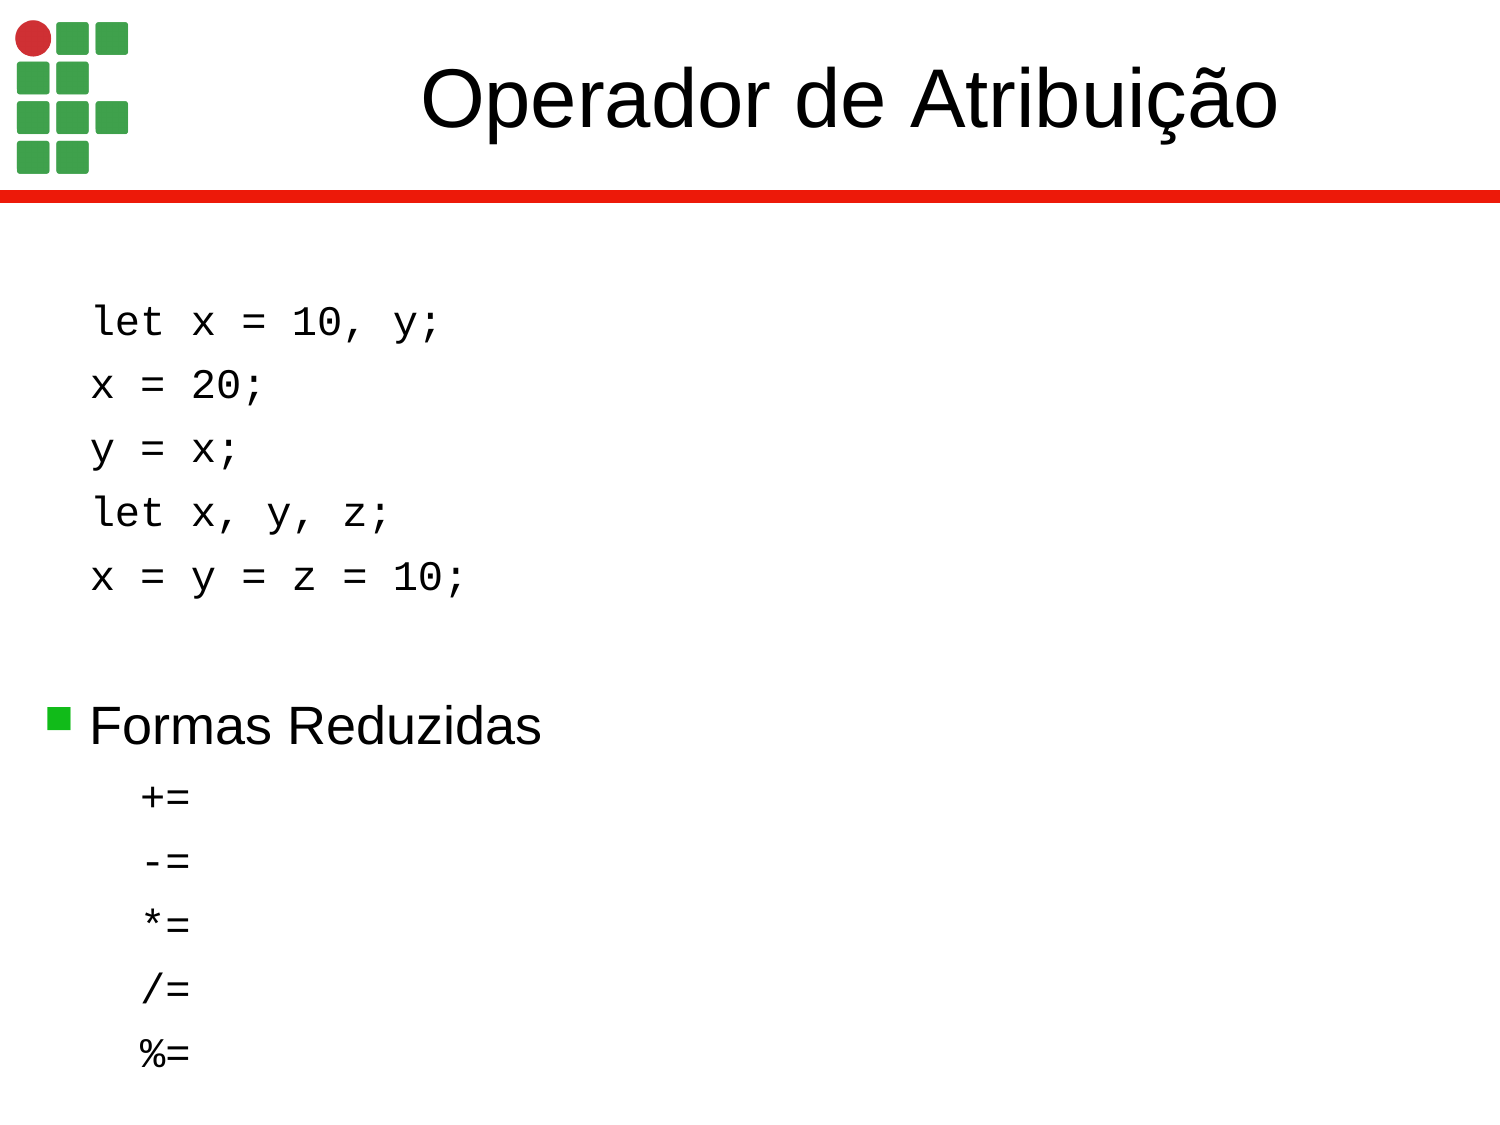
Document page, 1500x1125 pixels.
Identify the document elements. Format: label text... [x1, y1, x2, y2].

title Operador de Atribuição [230, 0, 1471, 202]
list let x = 10, y; x = 20; y = x; let x, y, z; x = y = z = 10; Formas Reduzidas += -= *= /= %= [29, 207, 1471, 1087]
picture [14, 16, 130, 178]
